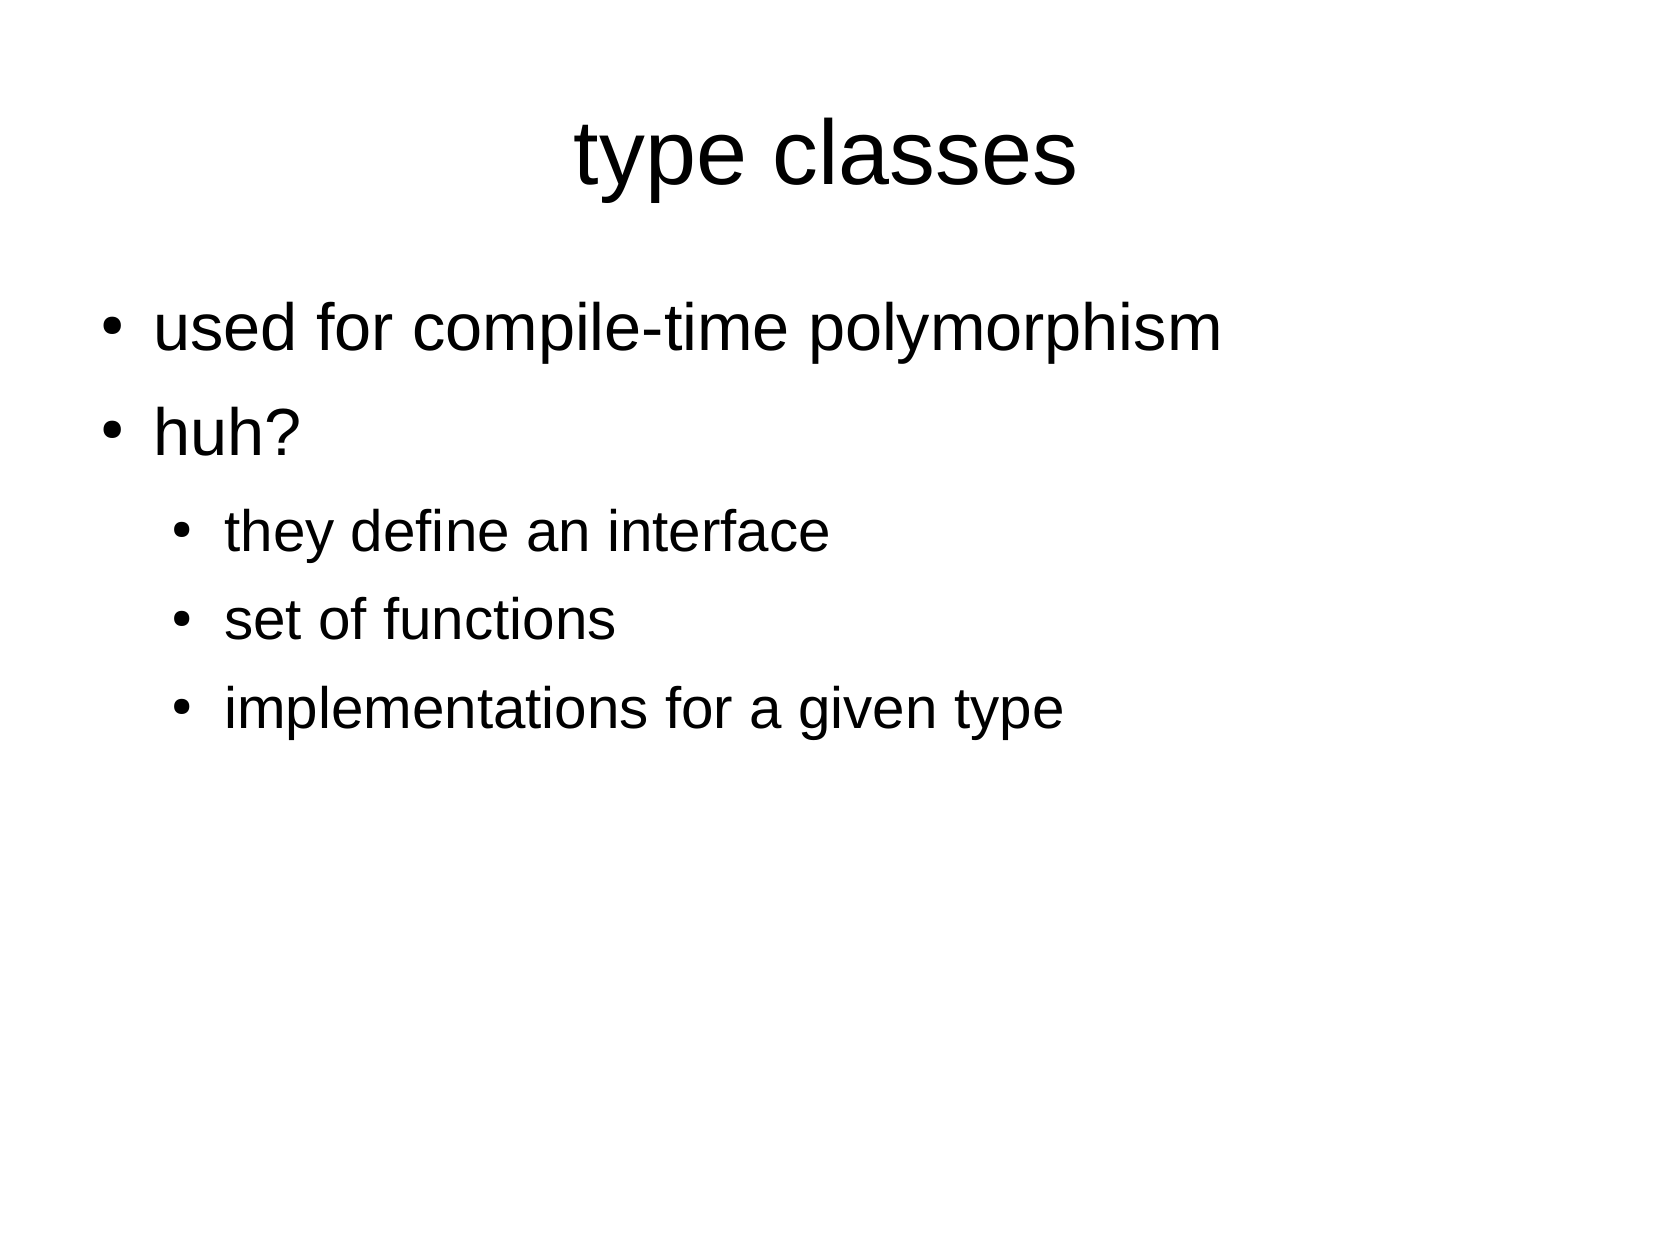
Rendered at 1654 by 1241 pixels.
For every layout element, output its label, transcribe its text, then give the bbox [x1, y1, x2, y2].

title type classes [82, 49, 1571, 257]
list used for compile-time polymorphism huh? they define an interface set of functions implementations for a given type [82, 290, 1571, 1109]
